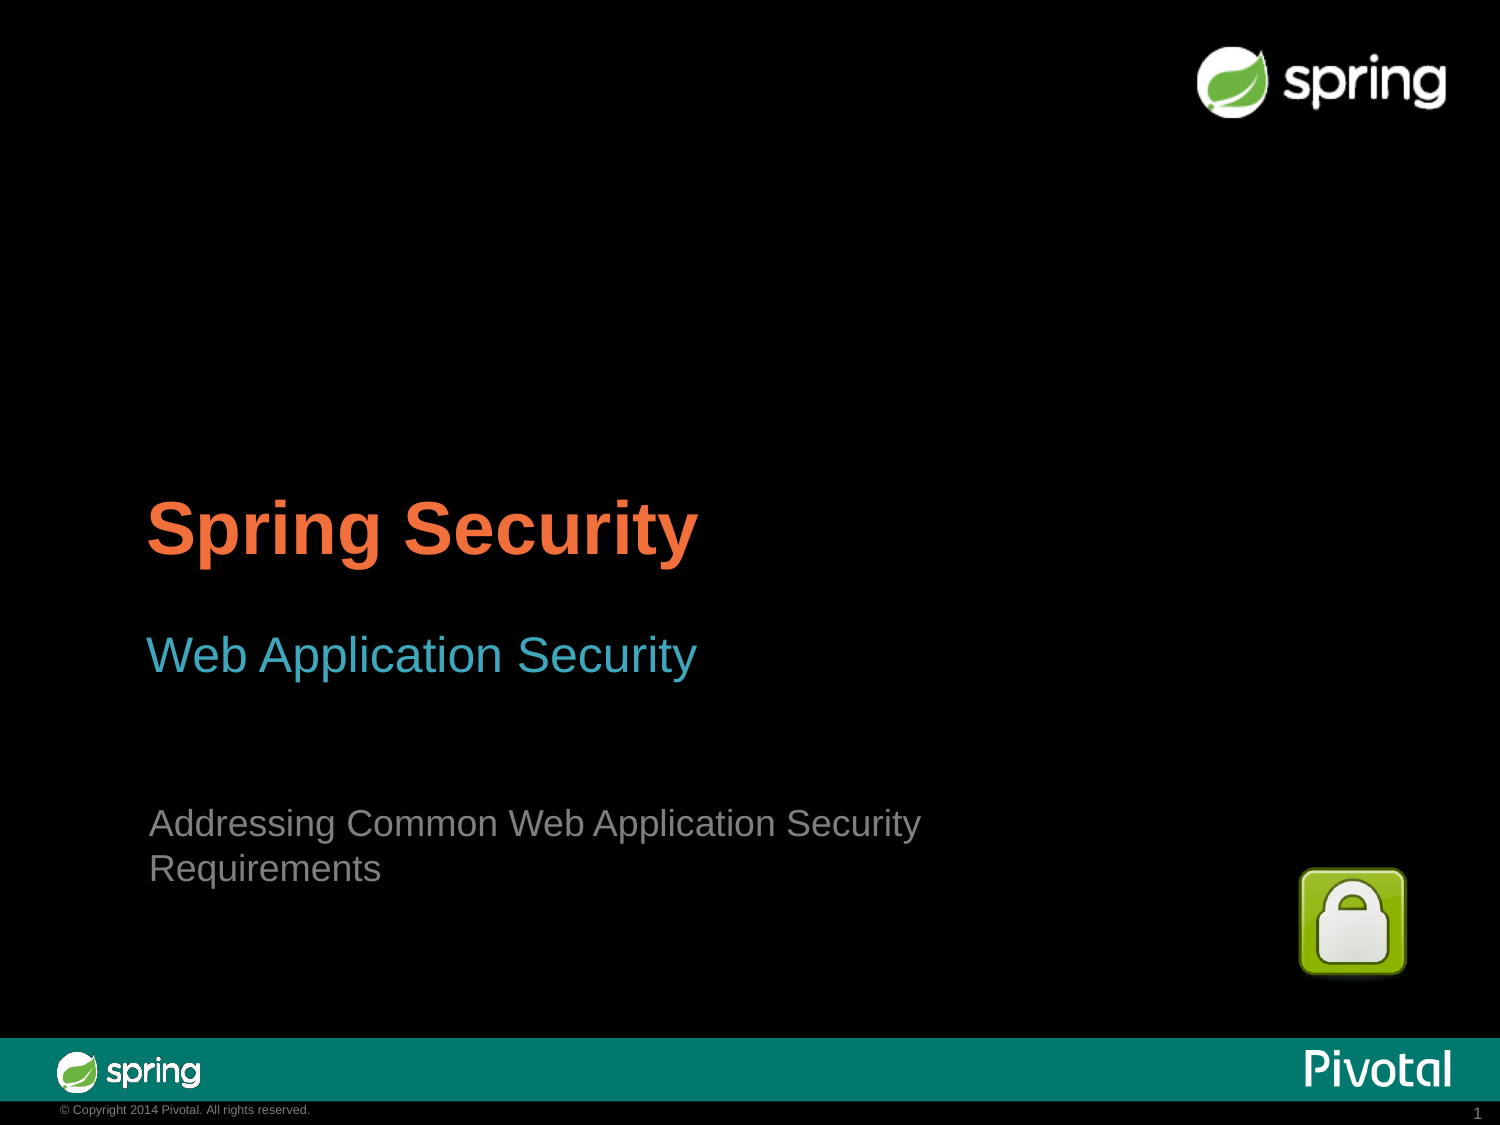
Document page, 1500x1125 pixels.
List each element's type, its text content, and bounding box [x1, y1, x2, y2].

text_box Web Application Security [146, 622, 1139, 683]
title Spring Security [146, 405, 866, 571]
picture [1155, 28, 1465, 136]
picture [1293, 867, 1412, 983]
picture [32, 1041, 210, 1103]
list Addressing Common Web Application Security Requirements [148, 798, 974, 889]
picture [1304, 1047, 1452, 1090]
